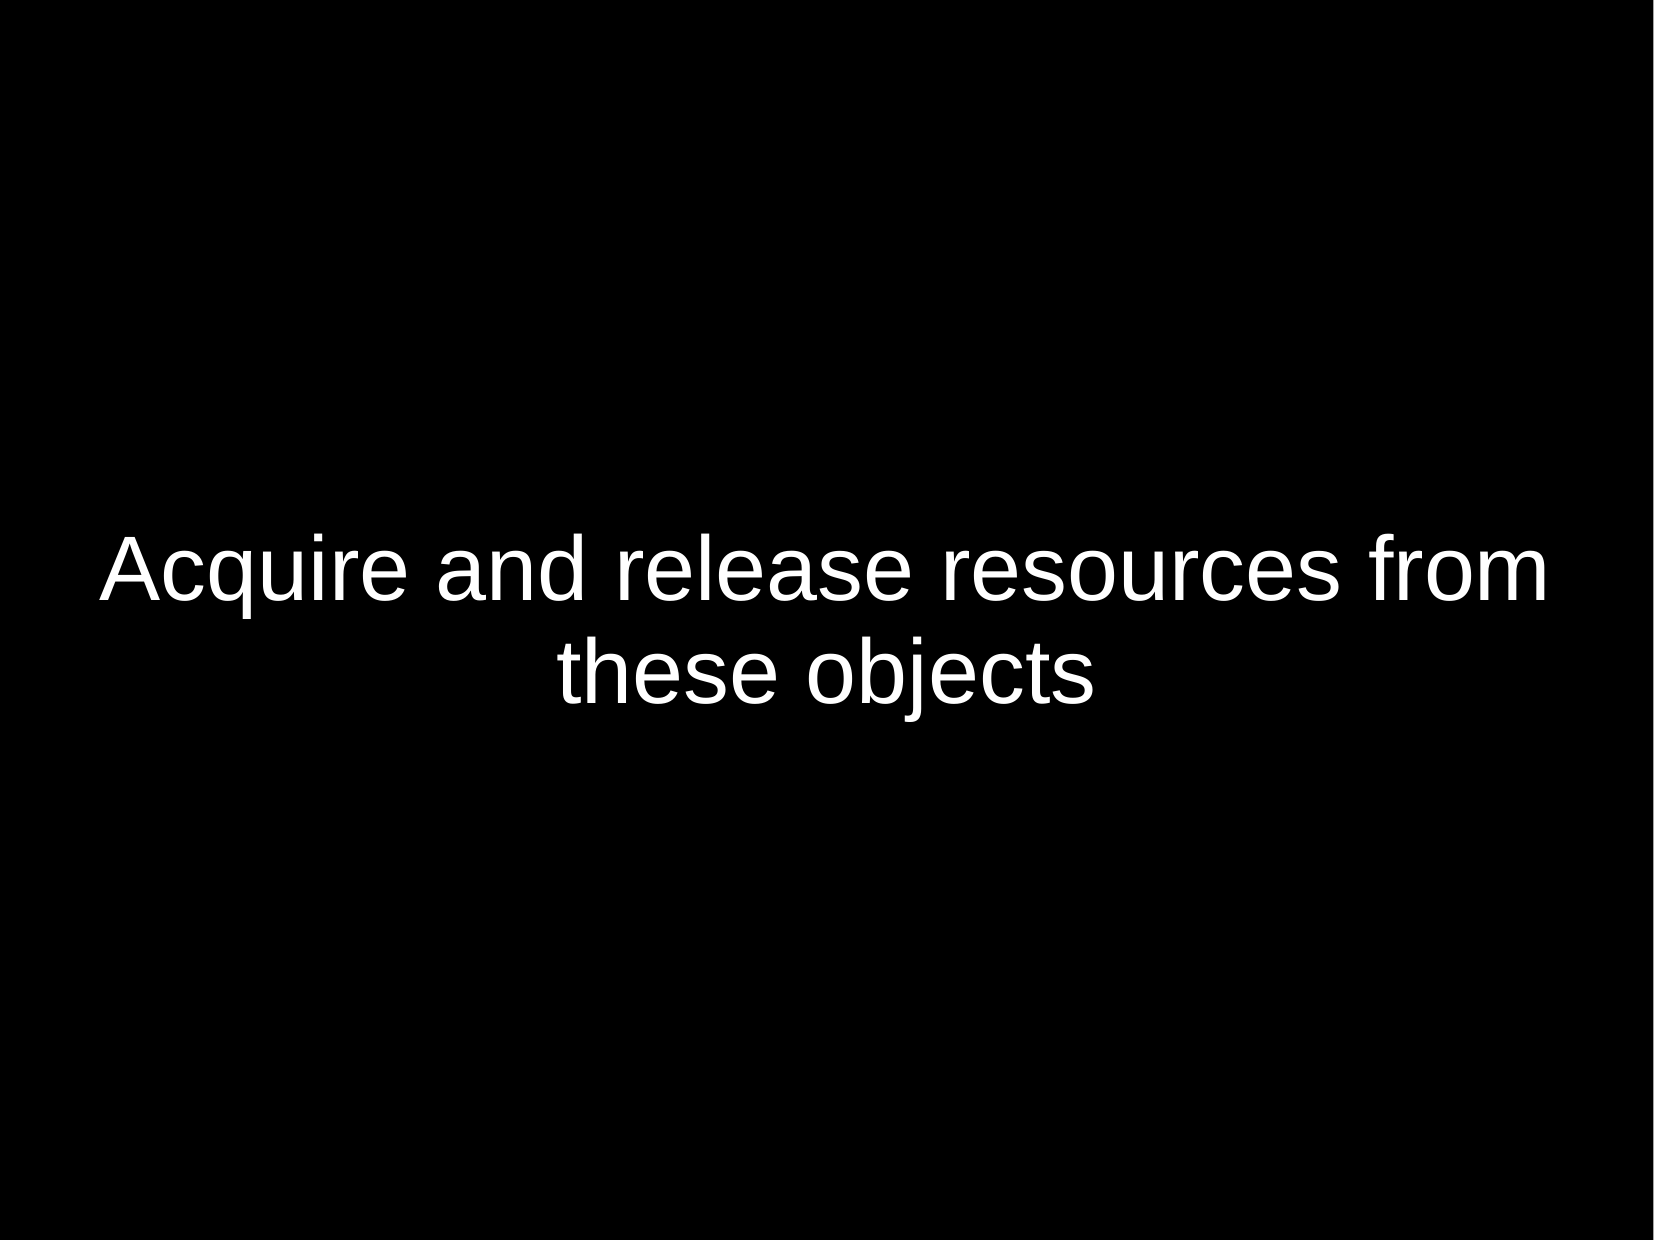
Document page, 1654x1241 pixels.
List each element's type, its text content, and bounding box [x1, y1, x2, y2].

title Acquire and release resources from these objects [82, 517, 1571, 723]
